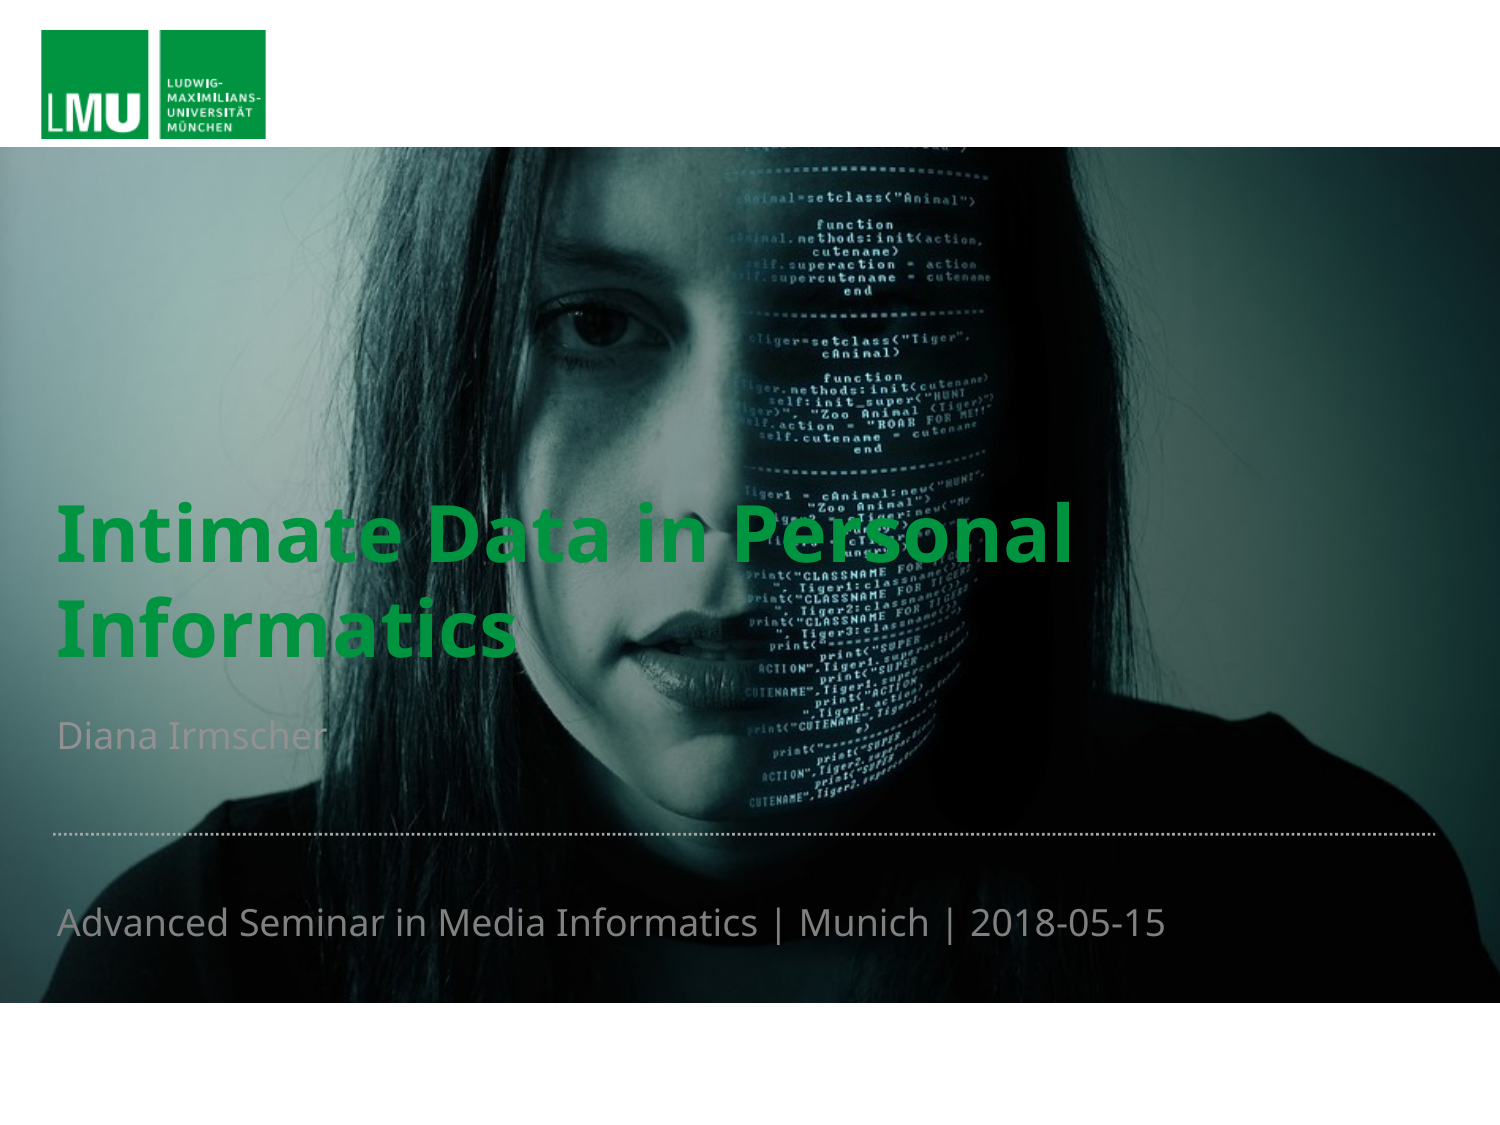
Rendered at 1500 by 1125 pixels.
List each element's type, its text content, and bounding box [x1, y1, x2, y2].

title Intimate Data in Personal Informatics [41, 444, 1459, 681]
subtitle Diana Irmscher [41, 704, 1459, 811]
picture [0, 147, 1500, 1003]
text_box Advanced Seminar in Media Informatics | Munich | 2018-05-15 [42, 891, 1413, 952]
